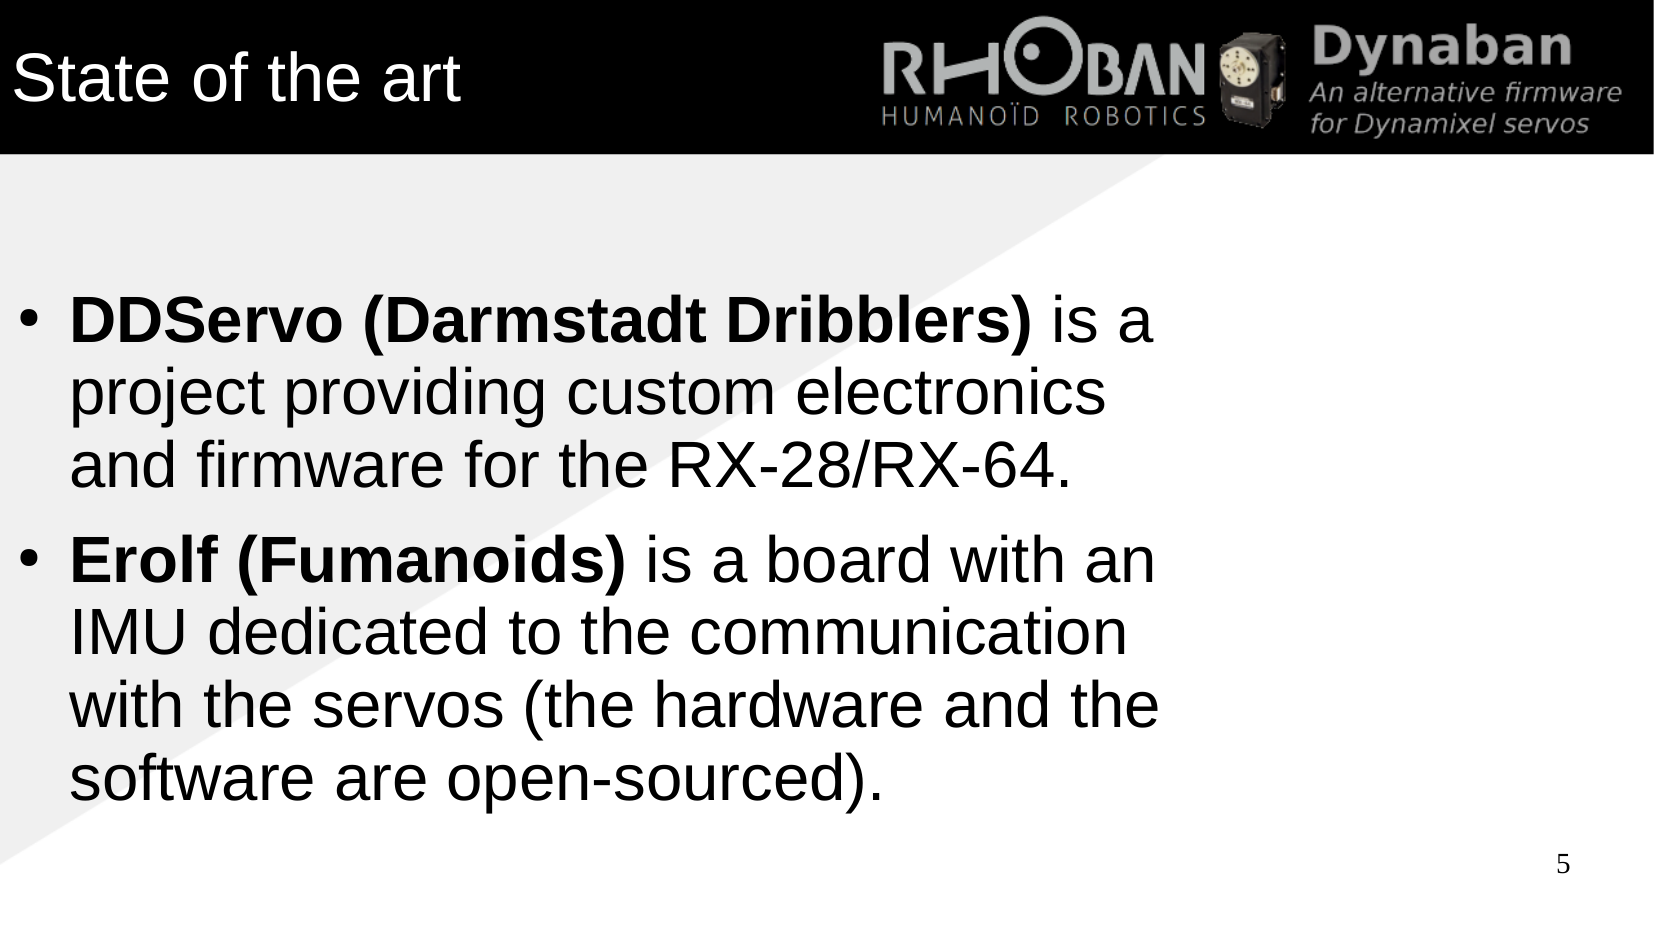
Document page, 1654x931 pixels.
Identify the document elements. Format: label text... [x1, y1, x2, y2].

picture [0, 0, 1654, 931]
title State of the art [11, 0, 1501, 156]
list DDServo (Darmstadt Dribblers) is a project providing custom electronics and firmware for the RX-28/RX-64. Erolf (Fumanoids) is a board with an IMU dedicated to the communication with the servos (the hardware and the software are open-sourced). [0, 188, 1170, 839]
